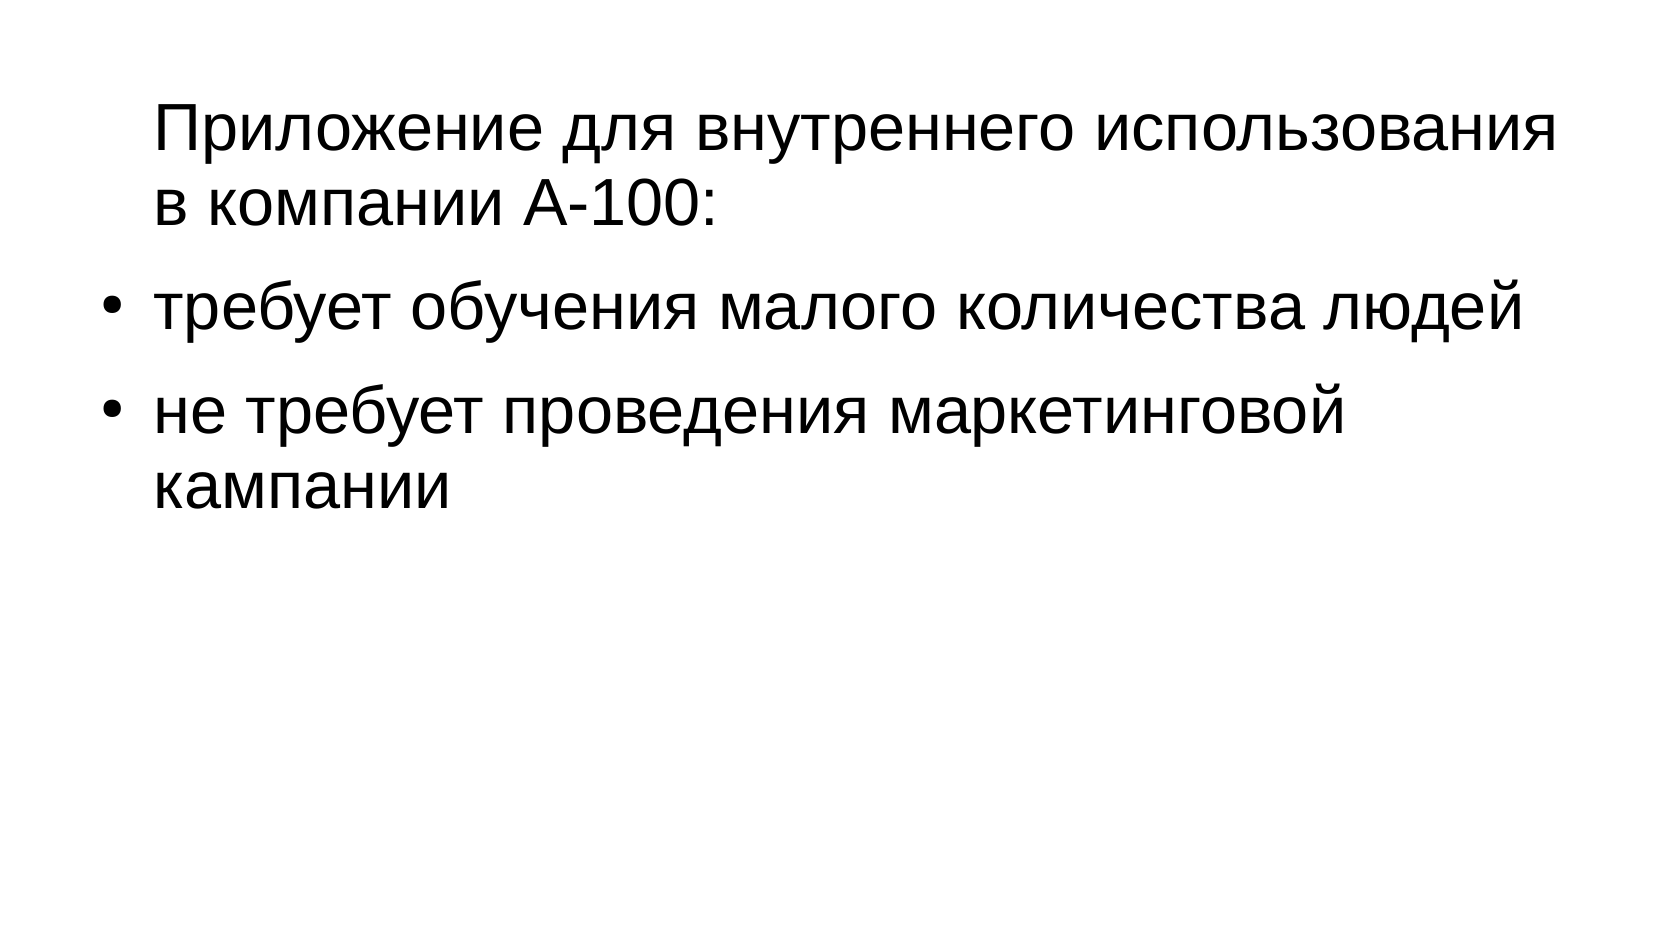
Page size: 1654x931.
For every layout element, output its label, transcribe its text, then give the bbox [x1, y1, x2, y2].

list Приложение для внутреннего использования в компании A-100: требует обучения малого количества людей не требует проведения маркетинговой кампании [82, 90, 1571, 758]
